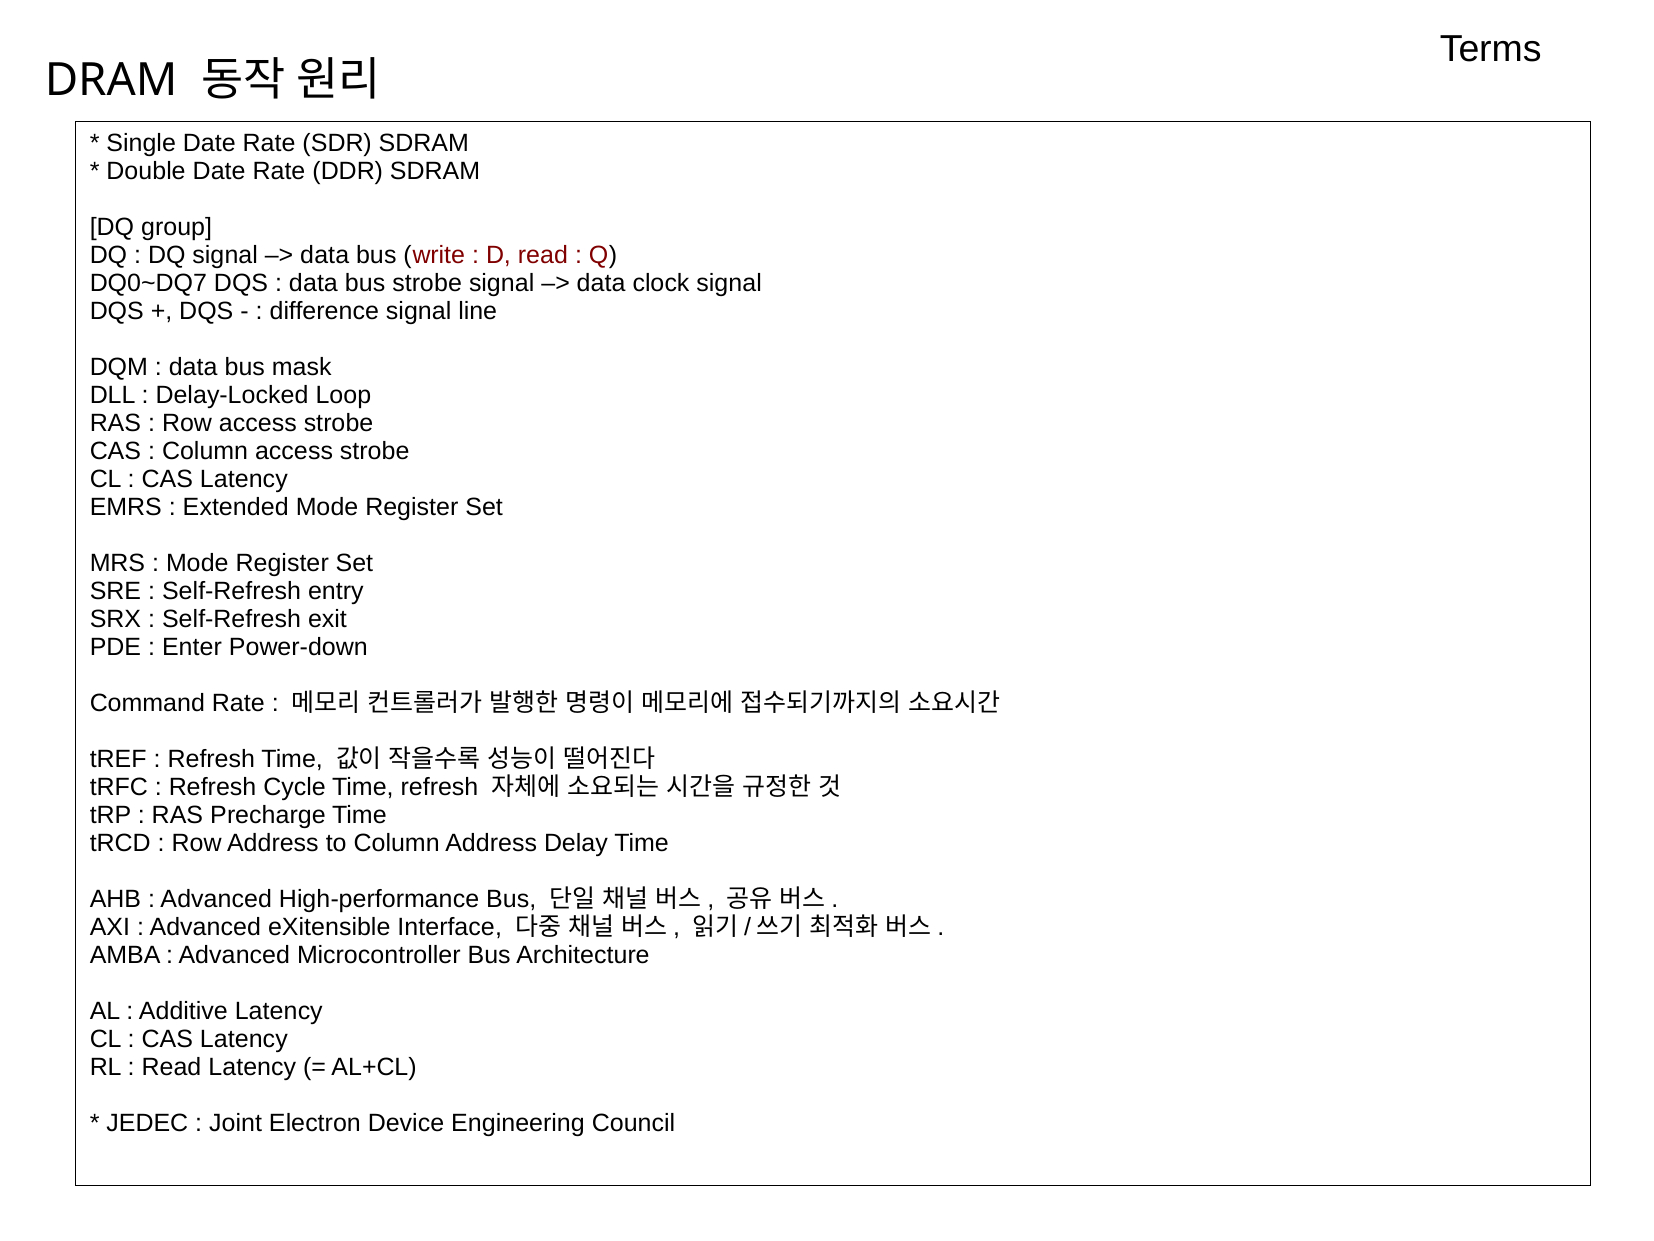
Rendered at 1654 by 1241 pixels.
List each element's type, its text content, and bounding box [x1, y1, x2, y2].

text_box DRAM 동작 원리 [30, 34, 451, 106]
text_box Terms [1425, 19, 1636, 80]
text_box * Single Date Rate (SDR) SDRAM * Double Date Rate (DDR) SDRAM [DQ group] DQ : DQ signal –> data bus (write : D, read : Q) DQ0~DQ7 DQS : data bus strobe signal –> data clock signal DQS +, DQS - : difference signal line DQM : data bus mask DLL : Delay-Locked Loop RAS : Row access strobe CAS : Column access strobe CL : CAS Latency EMRS : Extended Mode Register Set MRS : Mode Register Set SRE : Self-Refresh entry SRX : Self-Refresh exit PDE : Enter Power-down Command Rate : 메모리 컨트롤러가 발행한 명령이 메모리에 접수되기까지의 소요시간 tREF : Refresh Time, 값이 작을수록 성능이 떨어진다 tRFC : Refresh Cycle Time, refresh 자체에 소요되는 시간을 규정한 것 tRP : RAS Precharge Time tRCD : Row Address to Column Address Delay Time AHB : Advanced High-performance Bus, 단일 채널 버스, 공유 버스. AXI : Advanced eXitensible Interface, 다중 채널 버스, 읽기/쓰기 최적화 버스. AMBA : Advanced Microcontroller Bus Architecture AL : Additive Latency CL : CAS Latency RL : Read Latency (= AL+CL) * JEDEC : Joint Electron Device Engineering Council [75, 121, 1591, 1186]
